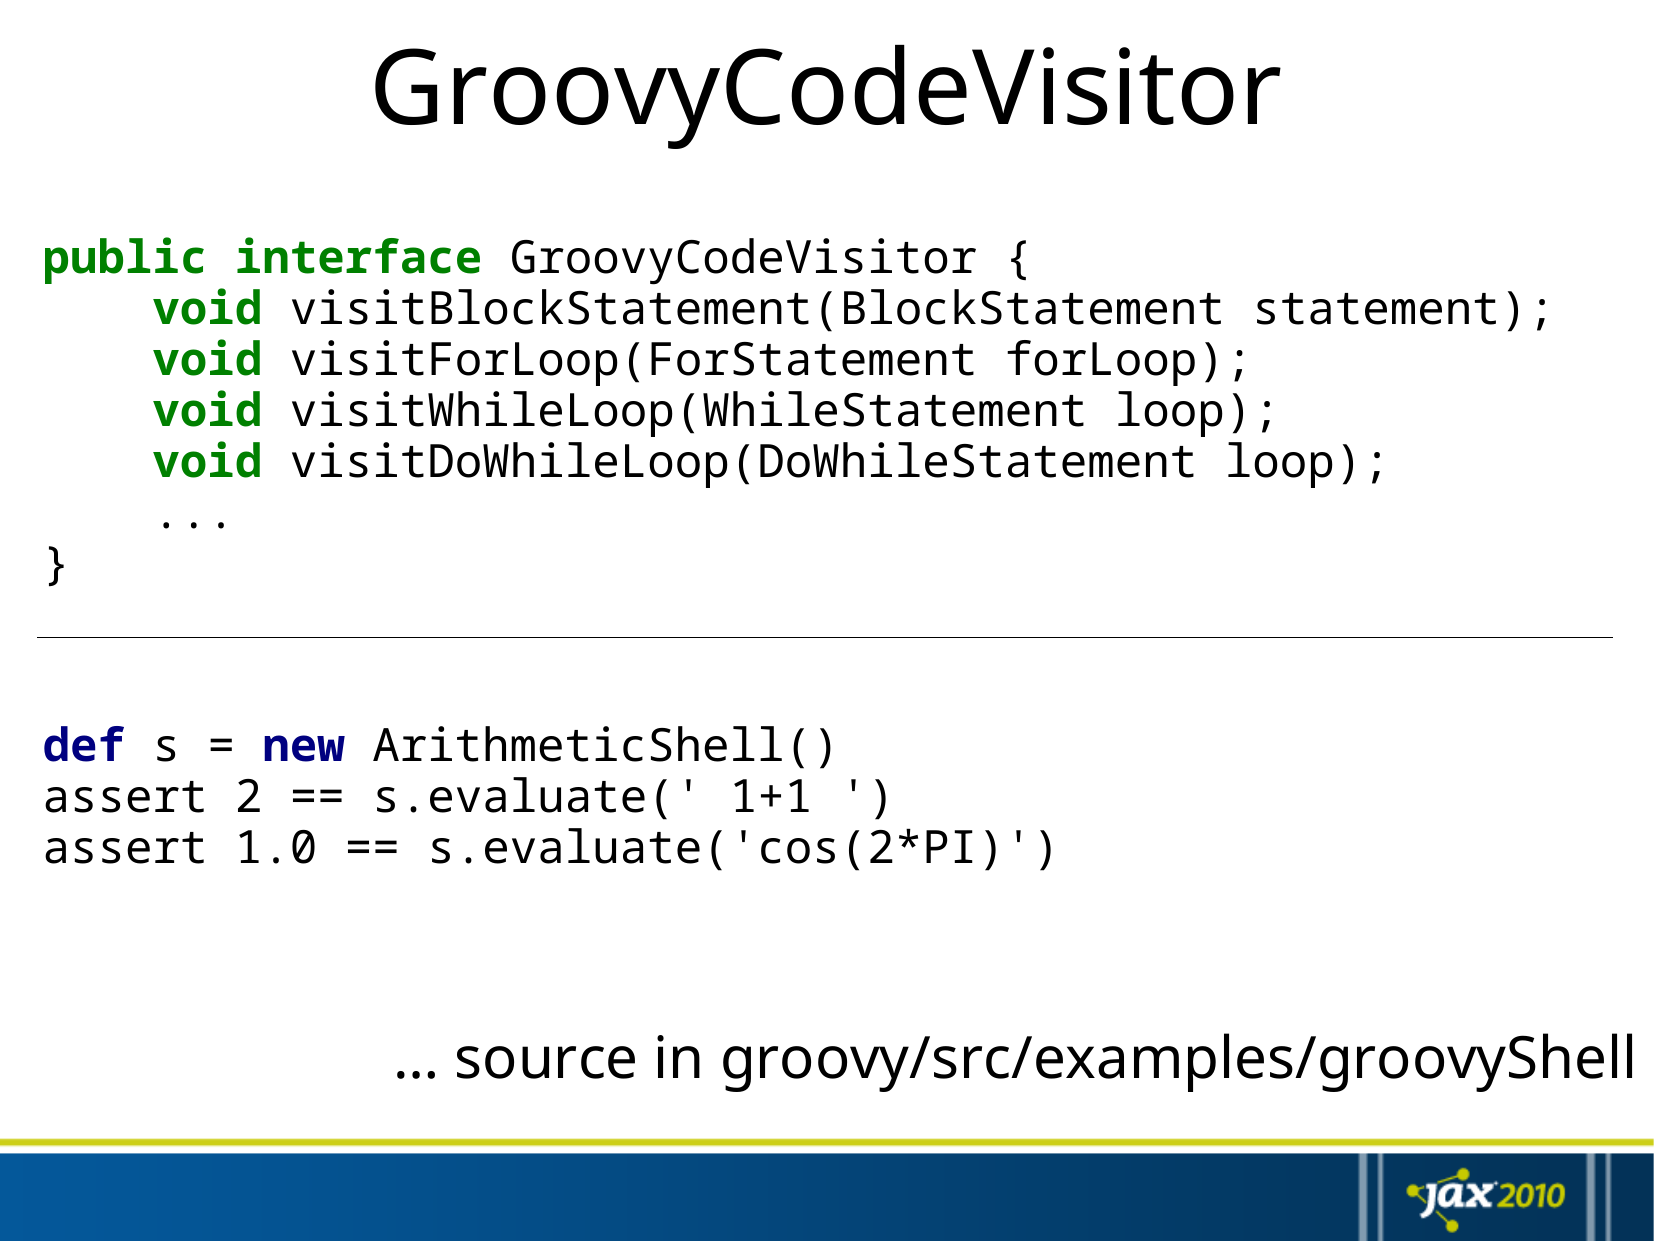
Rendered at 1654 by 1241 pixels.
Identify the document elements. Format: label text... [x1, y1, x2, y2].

picture [0, 0, 1654, 1241]
title GroovyCodeVisitor [82, 24, 1571, 149]
title … source in groovy/src/examples/groovyShell [37, 1012, 1638, 1105]
text_box public interface GroovyCodeVisitor { void visitBlockStatement(BlockStatement statement); void visitForLoop(ForStatement forLoop); void visitWhileLoop(WhileStatement loop); void visitDoWhileLoop(DoWhileStatement loop); ... } def s = new ArithmeticShell() assert 2 == s.evaluate(' 1+1 ') assert 1.0 == s.evaluate('cos(2*PI)') [27, 225, 1613, 1088]
